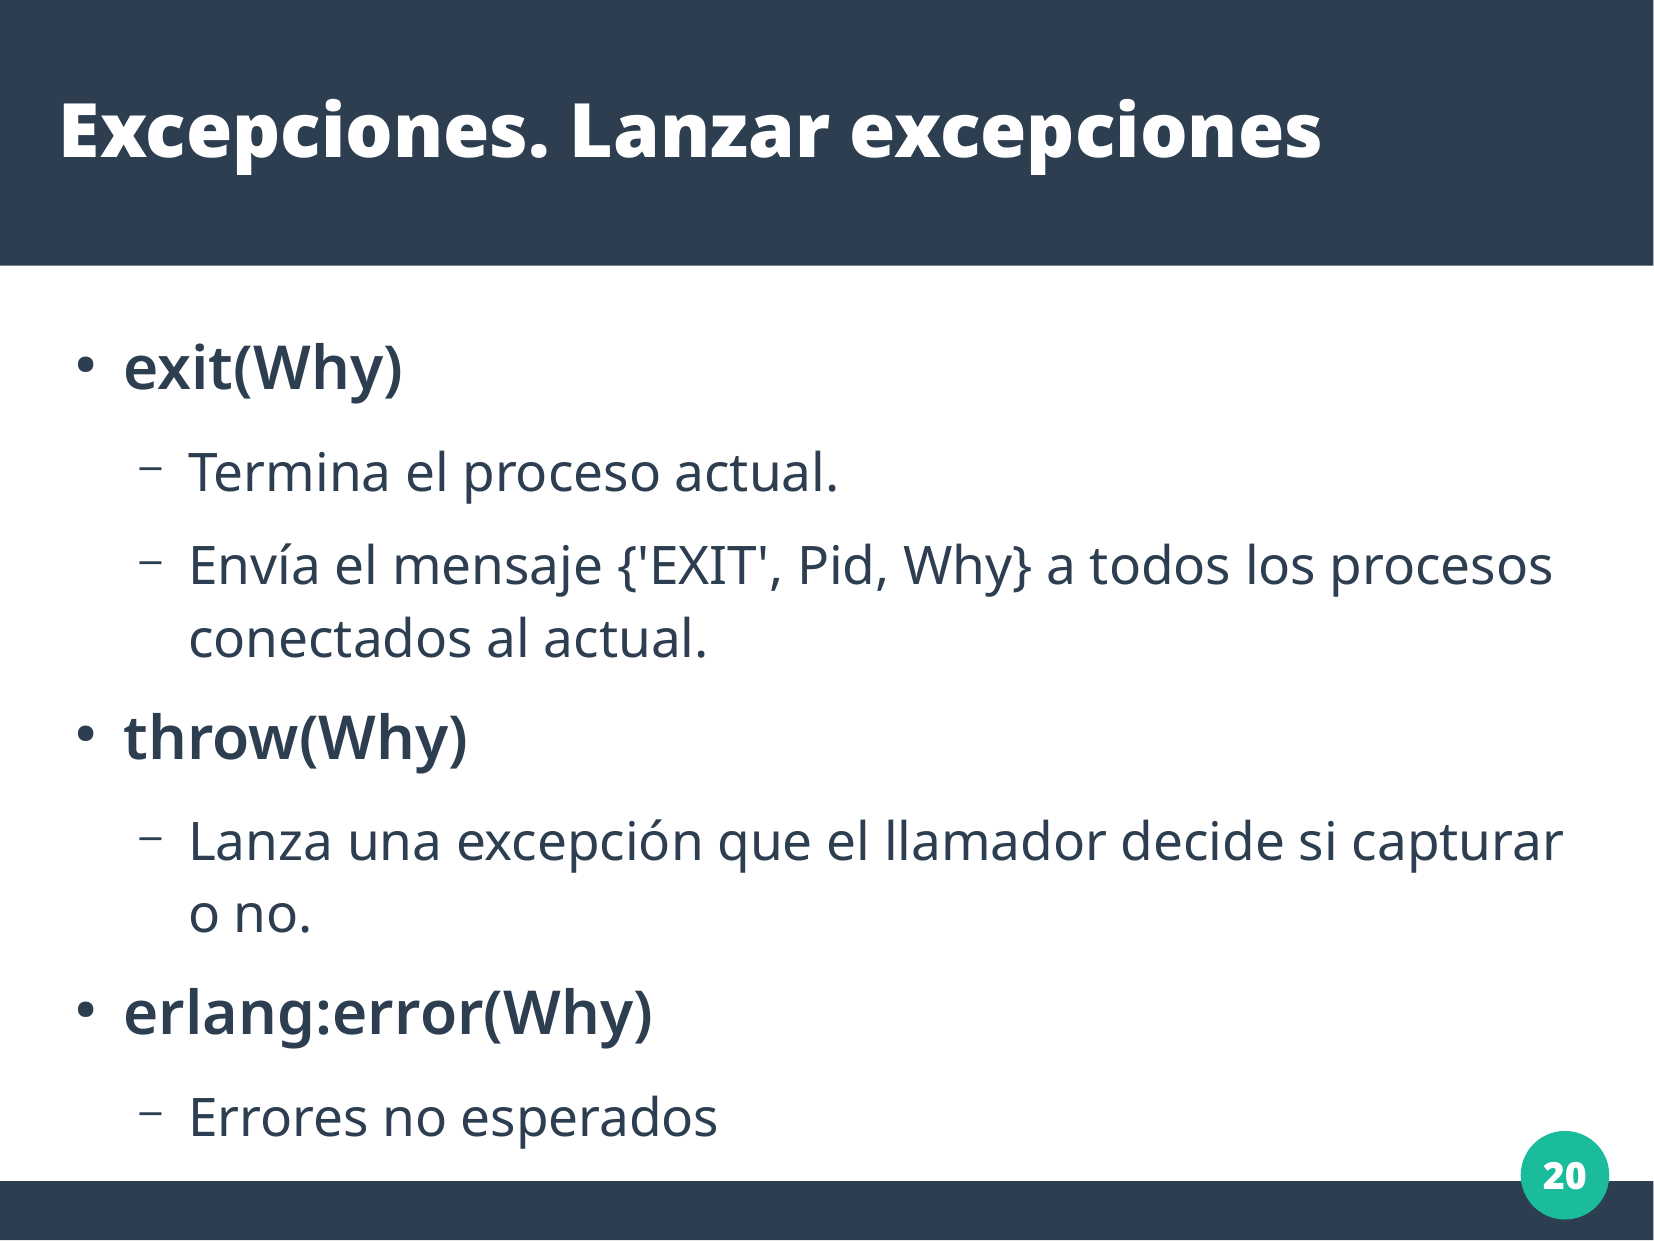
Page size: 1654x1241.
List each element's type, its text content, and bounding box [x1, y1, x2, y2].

title Excepciones. Lanzar excepciones [59, 49, 1595, 207]
list exit(Why) Termina el proceso actual. Envía el mensaje {'EXIT', Pid, Why} a todos los procesos conectados al actual. throw(Why) Lanza una excepción que el llamador decide si capturar o no. erlang:error(Why) Errores no esperados [59, 324, 1595, 1152]
